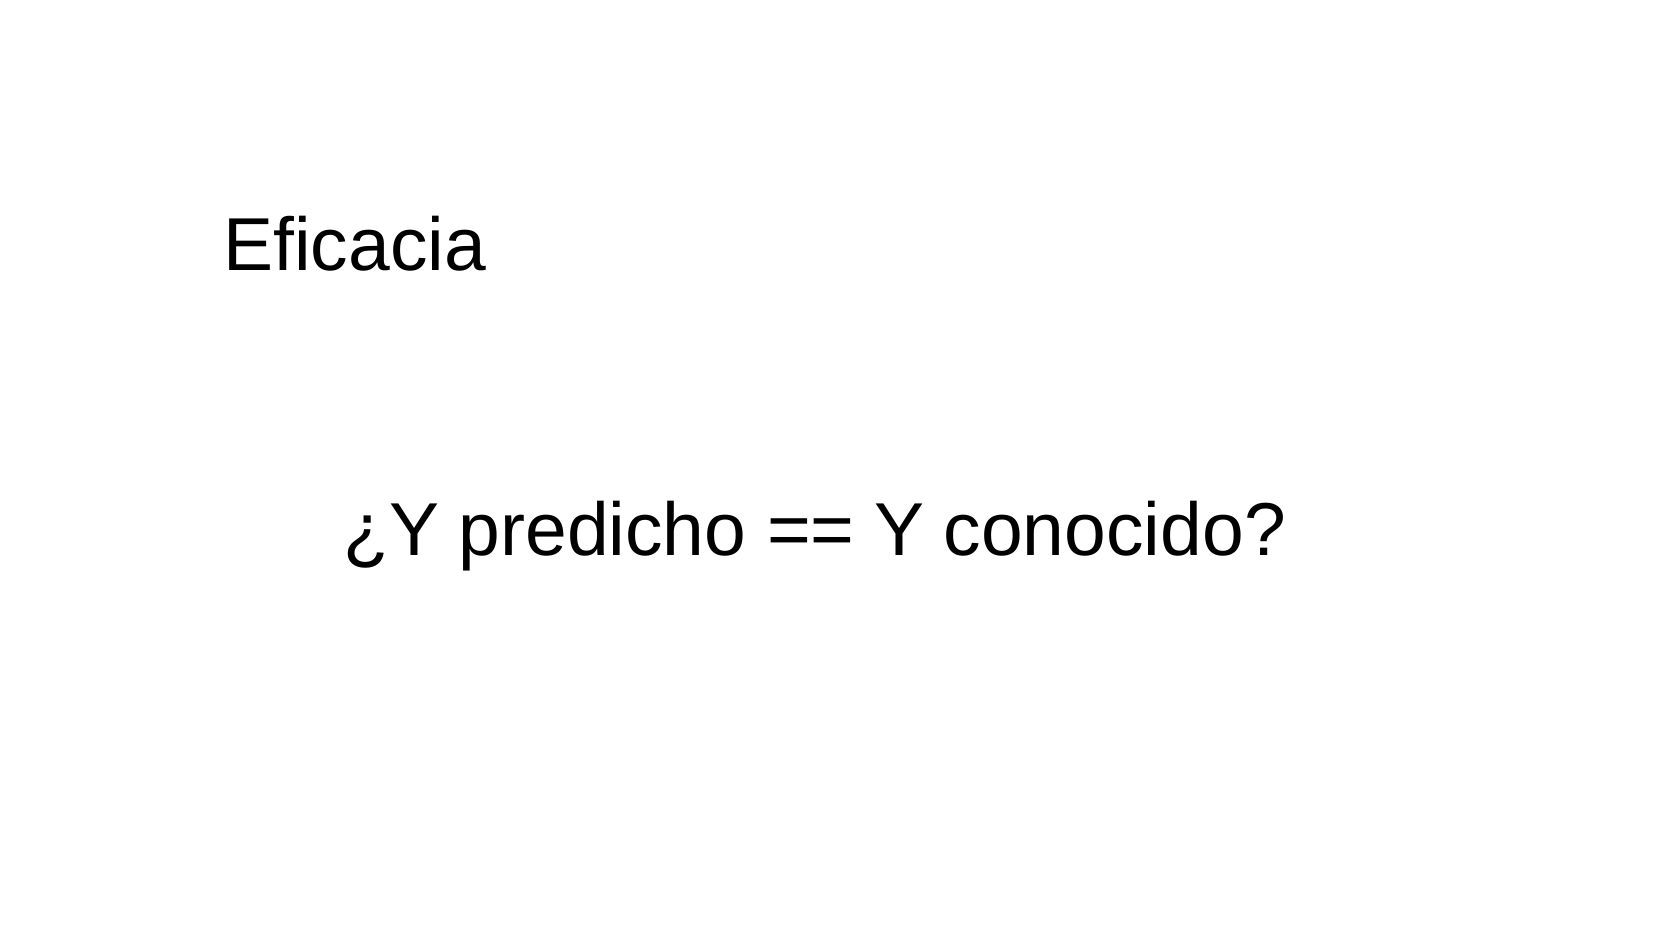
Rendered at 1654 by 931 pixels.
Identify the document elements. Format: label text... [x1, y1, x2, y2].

text_box Eficacia [208, 195, 1291, 351]
text_box ¿Y predicho == Y conocido? [328, 480, 1411, 636]
